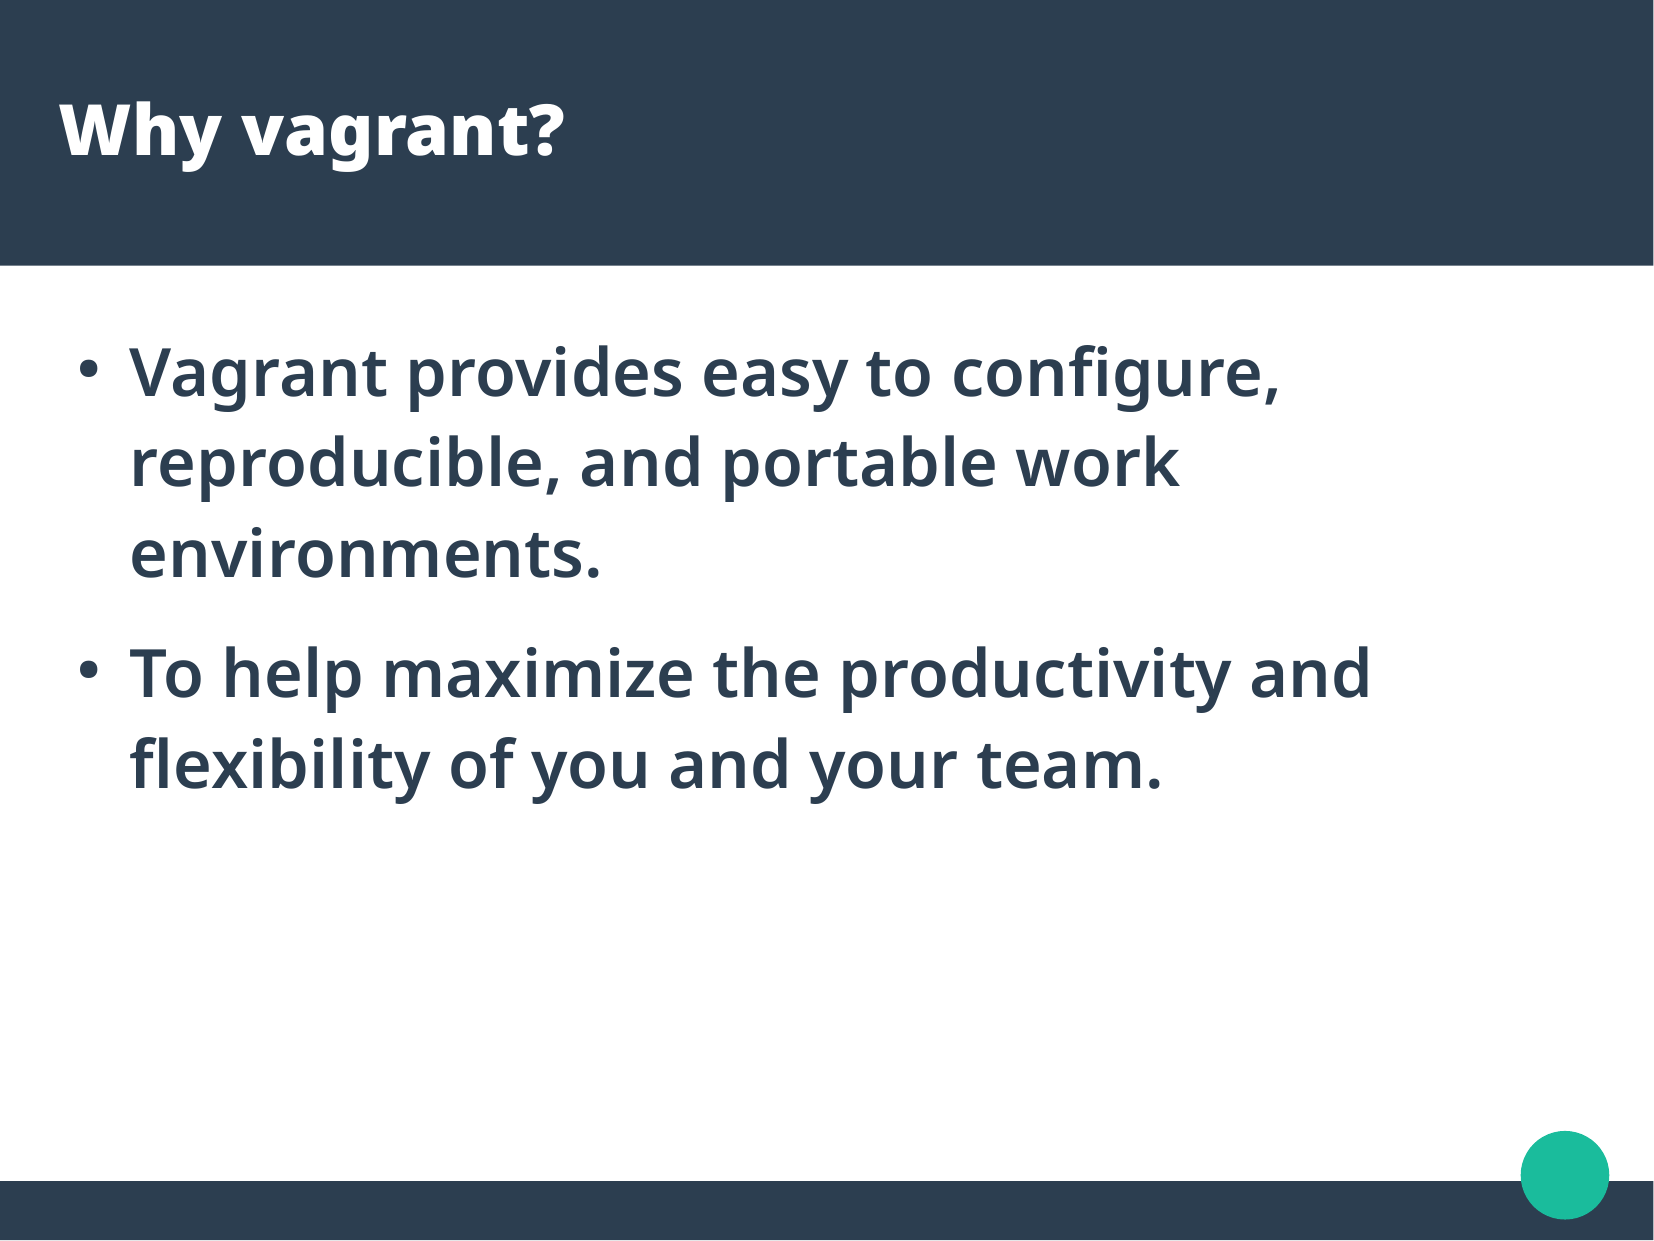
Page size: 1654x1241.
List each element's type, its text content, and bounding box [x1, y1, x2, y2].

title Why vagrant? [59, 49, 1595, 207]
list Vagrant provides easy to configure, reproducible, and portable work environments. To help maximize the productivity and flexibility of you and your team. [59, 324, 1595, 1152]
